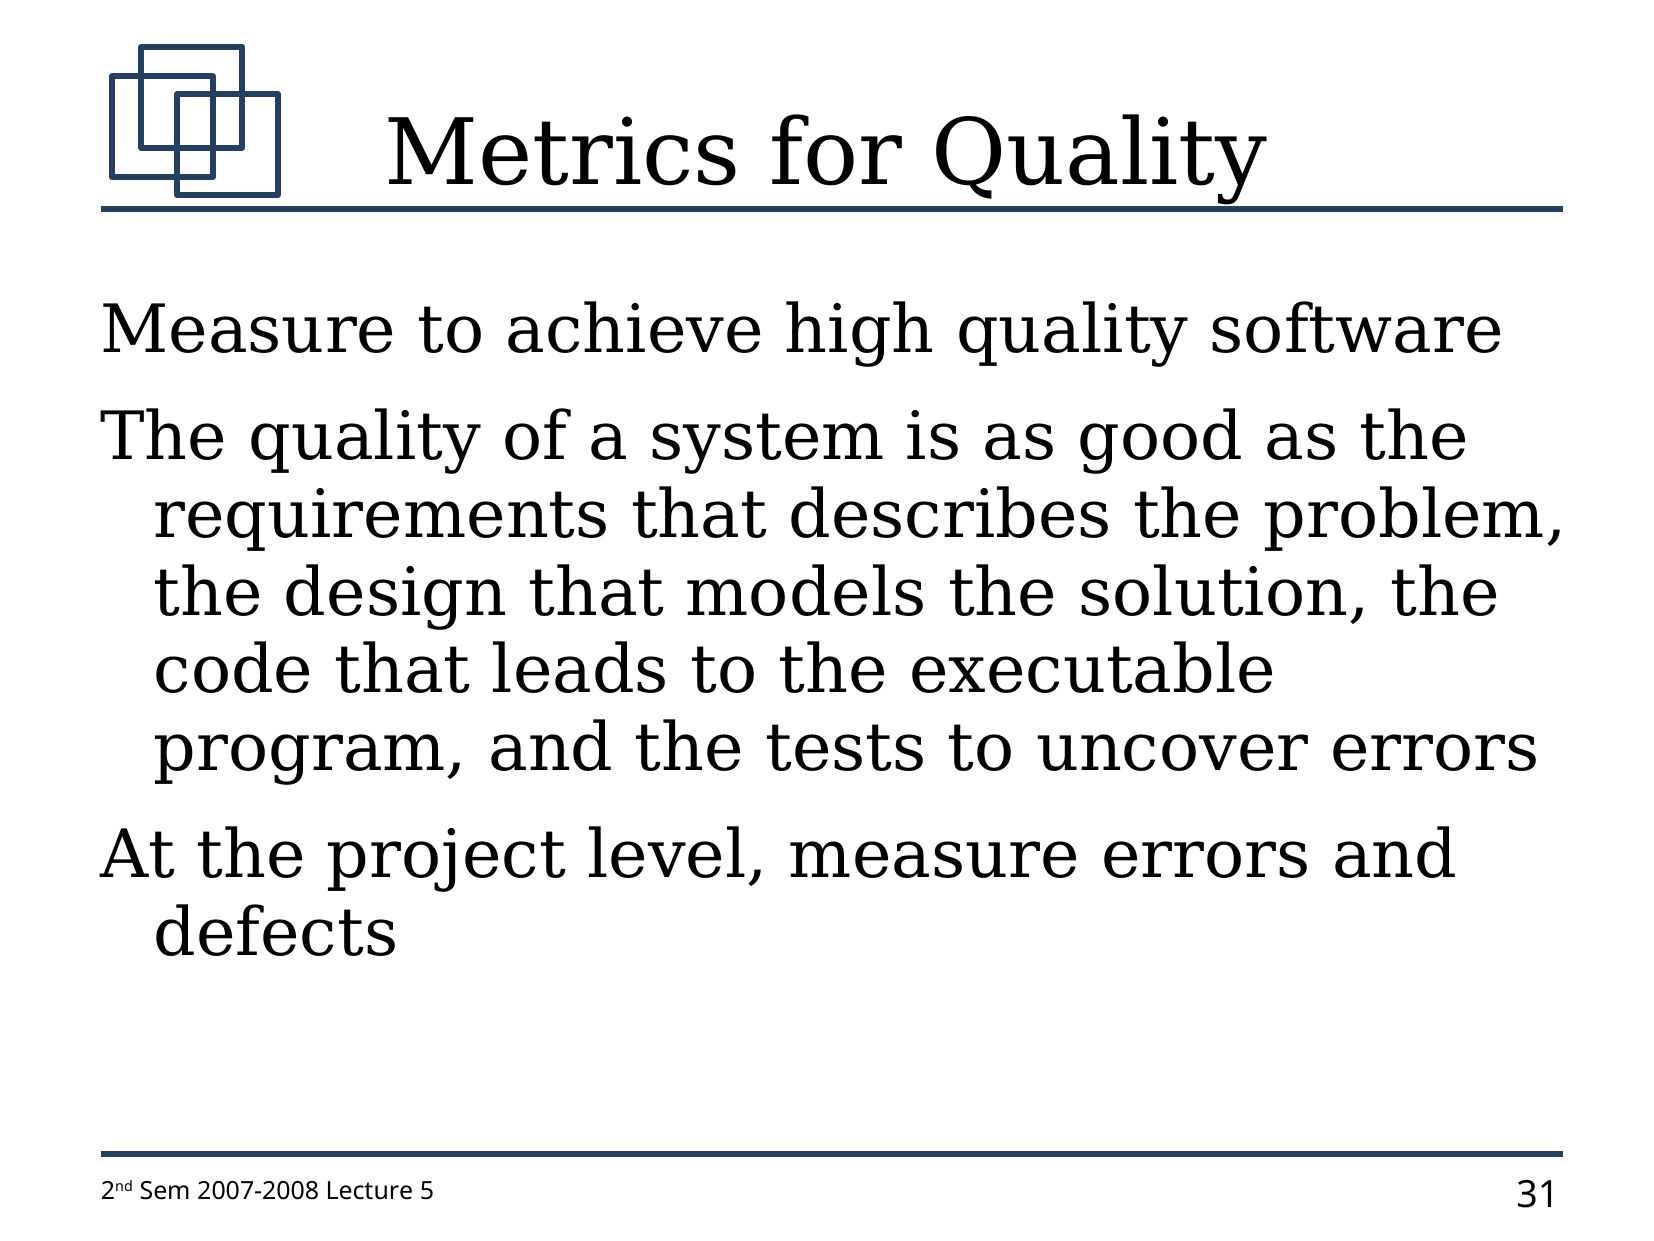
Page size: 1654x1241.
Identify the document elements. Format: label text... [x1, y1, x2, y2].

title Metrics for Quality [82, 49, 1571, 257]
list Measure to achieve high quality software The quality of a system is as good as the requirements that describes the problem, the design that models the solution, the code that leads to the executable program, and the tests to uncover errors At the project level, measure errors and defects [82, 290, 1571, 1109]
